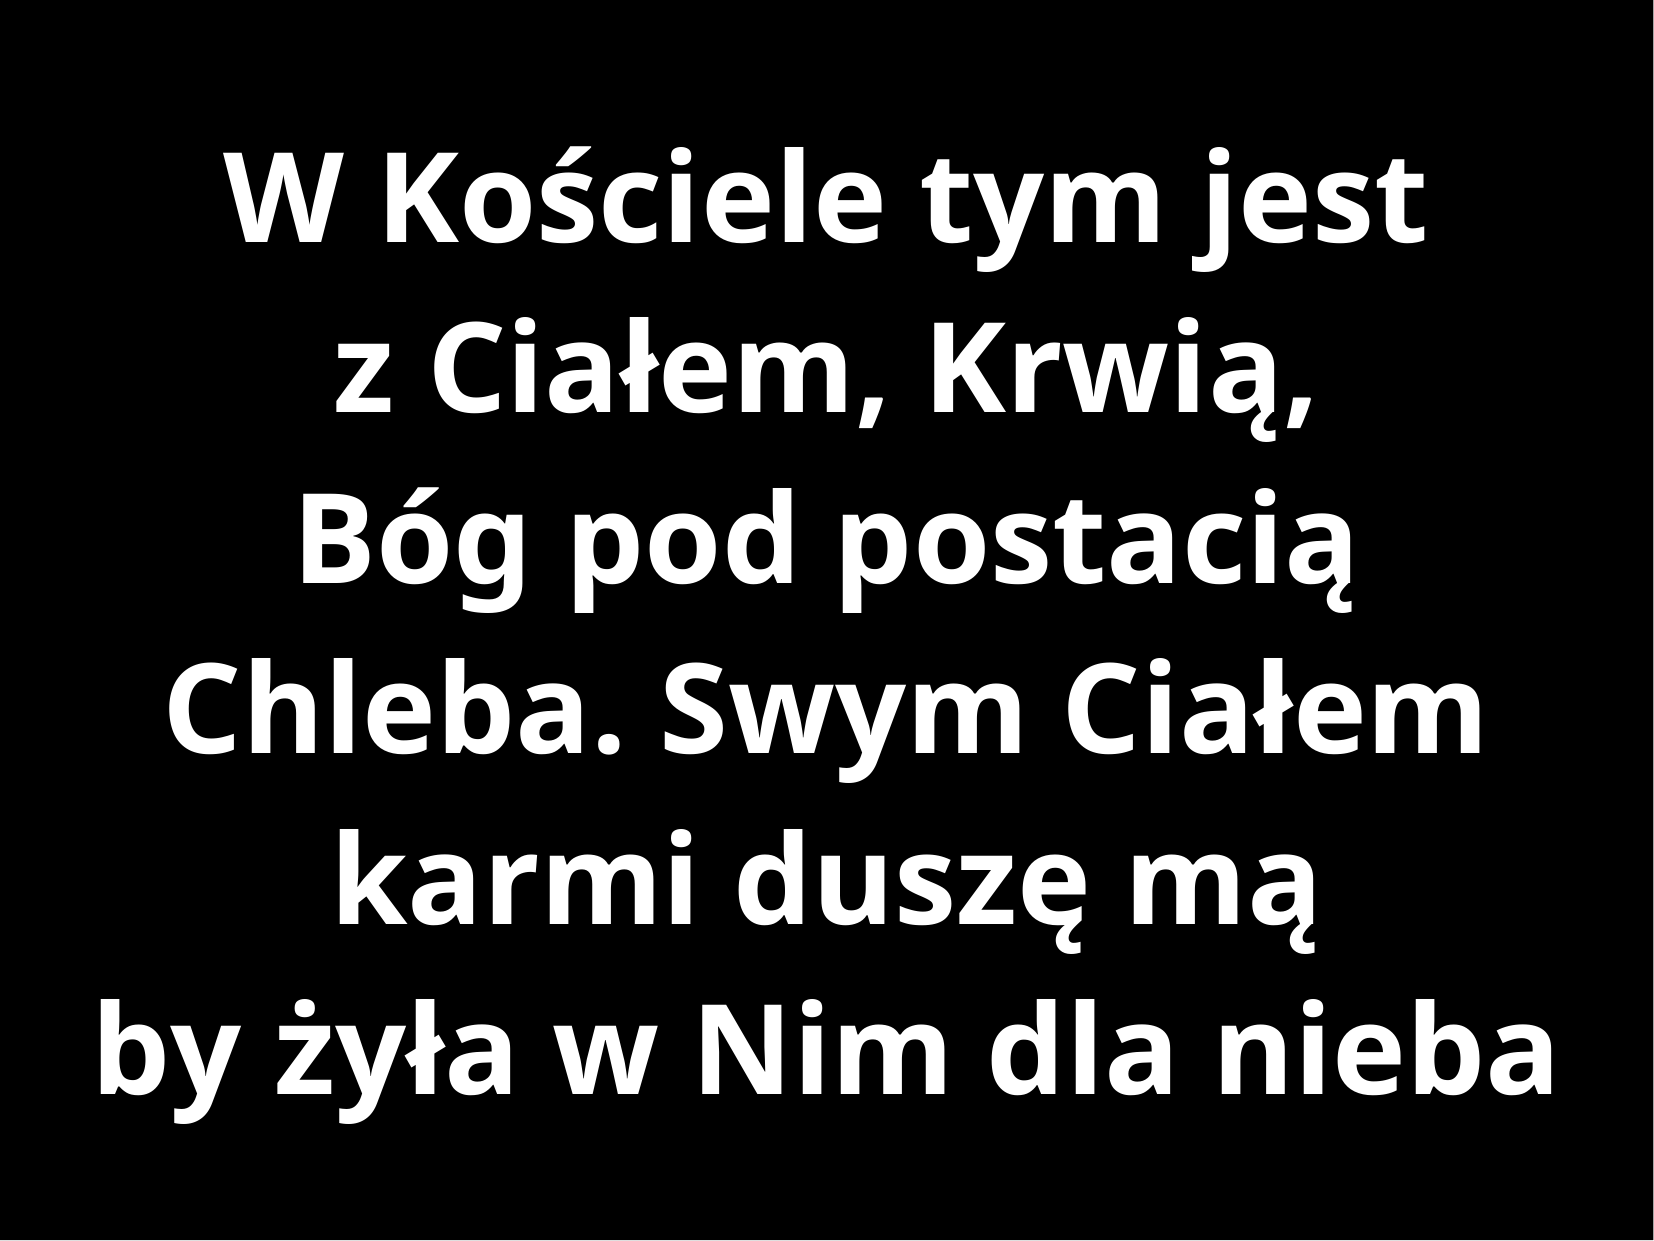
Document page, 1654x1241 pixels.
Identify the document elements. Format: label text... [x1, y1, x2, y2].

title W Kościele tym jest z Ciałem, Krwią, Bóg pod postacią Chleba. Swym Ciałem karmi duszę mą by żyła w Nim dla nieba [0, 0, 1654, 1241]
